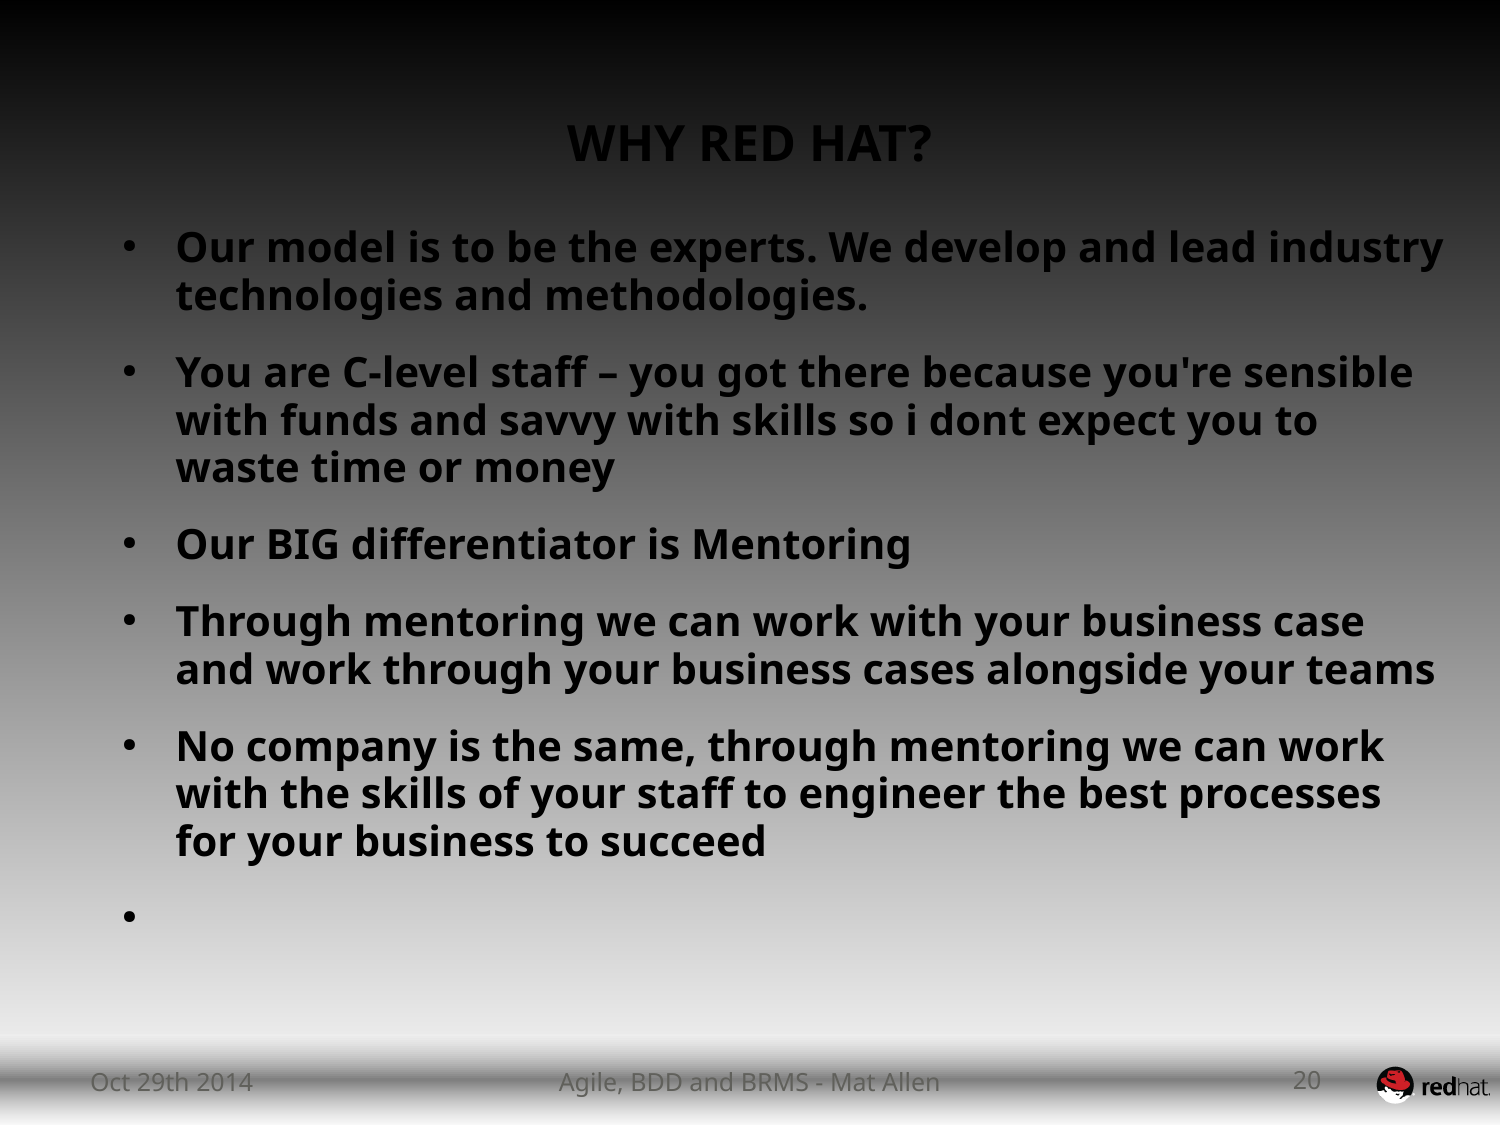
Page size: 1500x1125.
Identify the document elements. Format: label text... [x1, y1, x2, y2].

slide_number <number> [1074, 1051, 1337, 1112]
title Why Red Hat? [75, 22, 1426, 188]
picture [1364, 1057, 1500, 1110]
footer Agile, BDD and BRMS - Mat Allen [512, 1051, 988, 1112]
slide_number Oct 29th 2014 [75, 1051, 425, 1112]
list Our model is to be the experts. We develop and lead industry technologies and methodologies. You are C-level staff – you got there because you're sensible with funds and savvy with skills so i dont expect you to waste time or money Our BIG differentiator is Mentoring Through mentoring we can work with your business case and work through your business cases alongside your teams No company is the same, through mentoring we can work with the skills of your staff to engineer the best processes for your business to succeed [74, 209, 1477, 1012]
